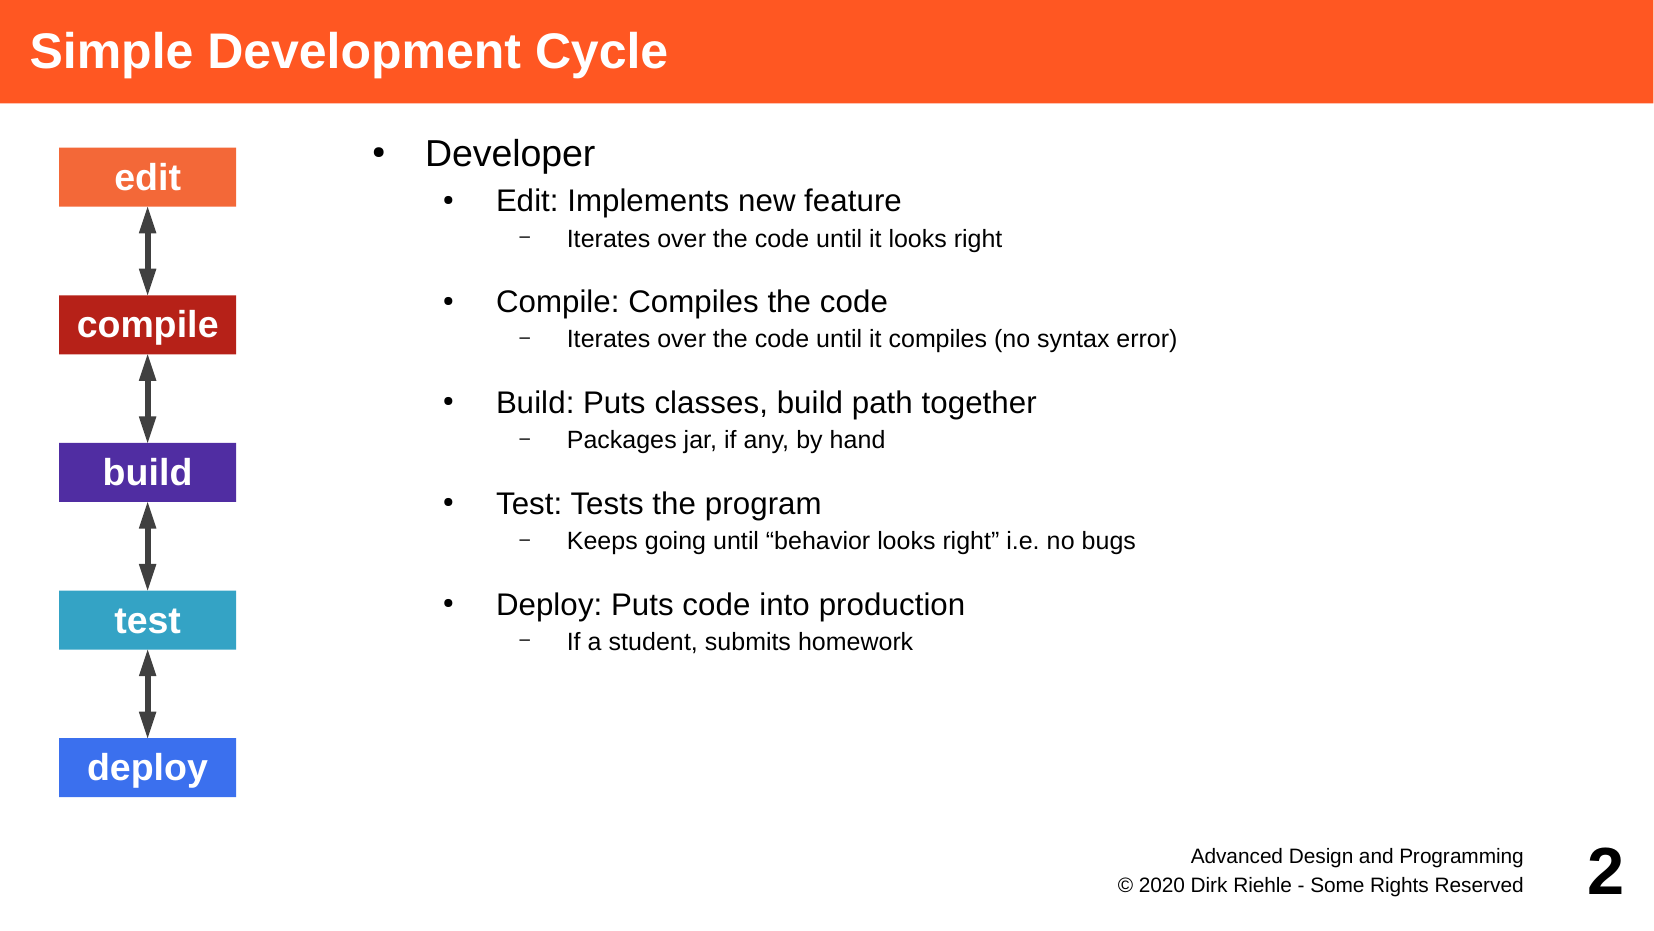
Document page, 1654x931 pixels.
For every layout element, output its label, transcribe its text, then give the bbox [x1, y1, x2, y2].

text_box edit [59, 147, 237, 207]
text_box test [59, 590, 237, 650]
text_box compile [59, 295, 237, 355]
text_box build [59, 442, 237, 502]
text_box deploy [59, 738, 237, 798]
title Simple Development Cycle [0, 0, 1654, 104]
list Developer Edit: Implements new feature Iterates over the code until it looks right Compile: Compiles the code Iterates over the code until it compiles (no syntax error) Build: Puts classes, build path together Packages jar, if any, by hand Test: Tests the program Keeps going until “behavior looks right” i.e. no bugs Deploy: Puts code into production If a student, submits homework [354, 132, 1625, 798]
